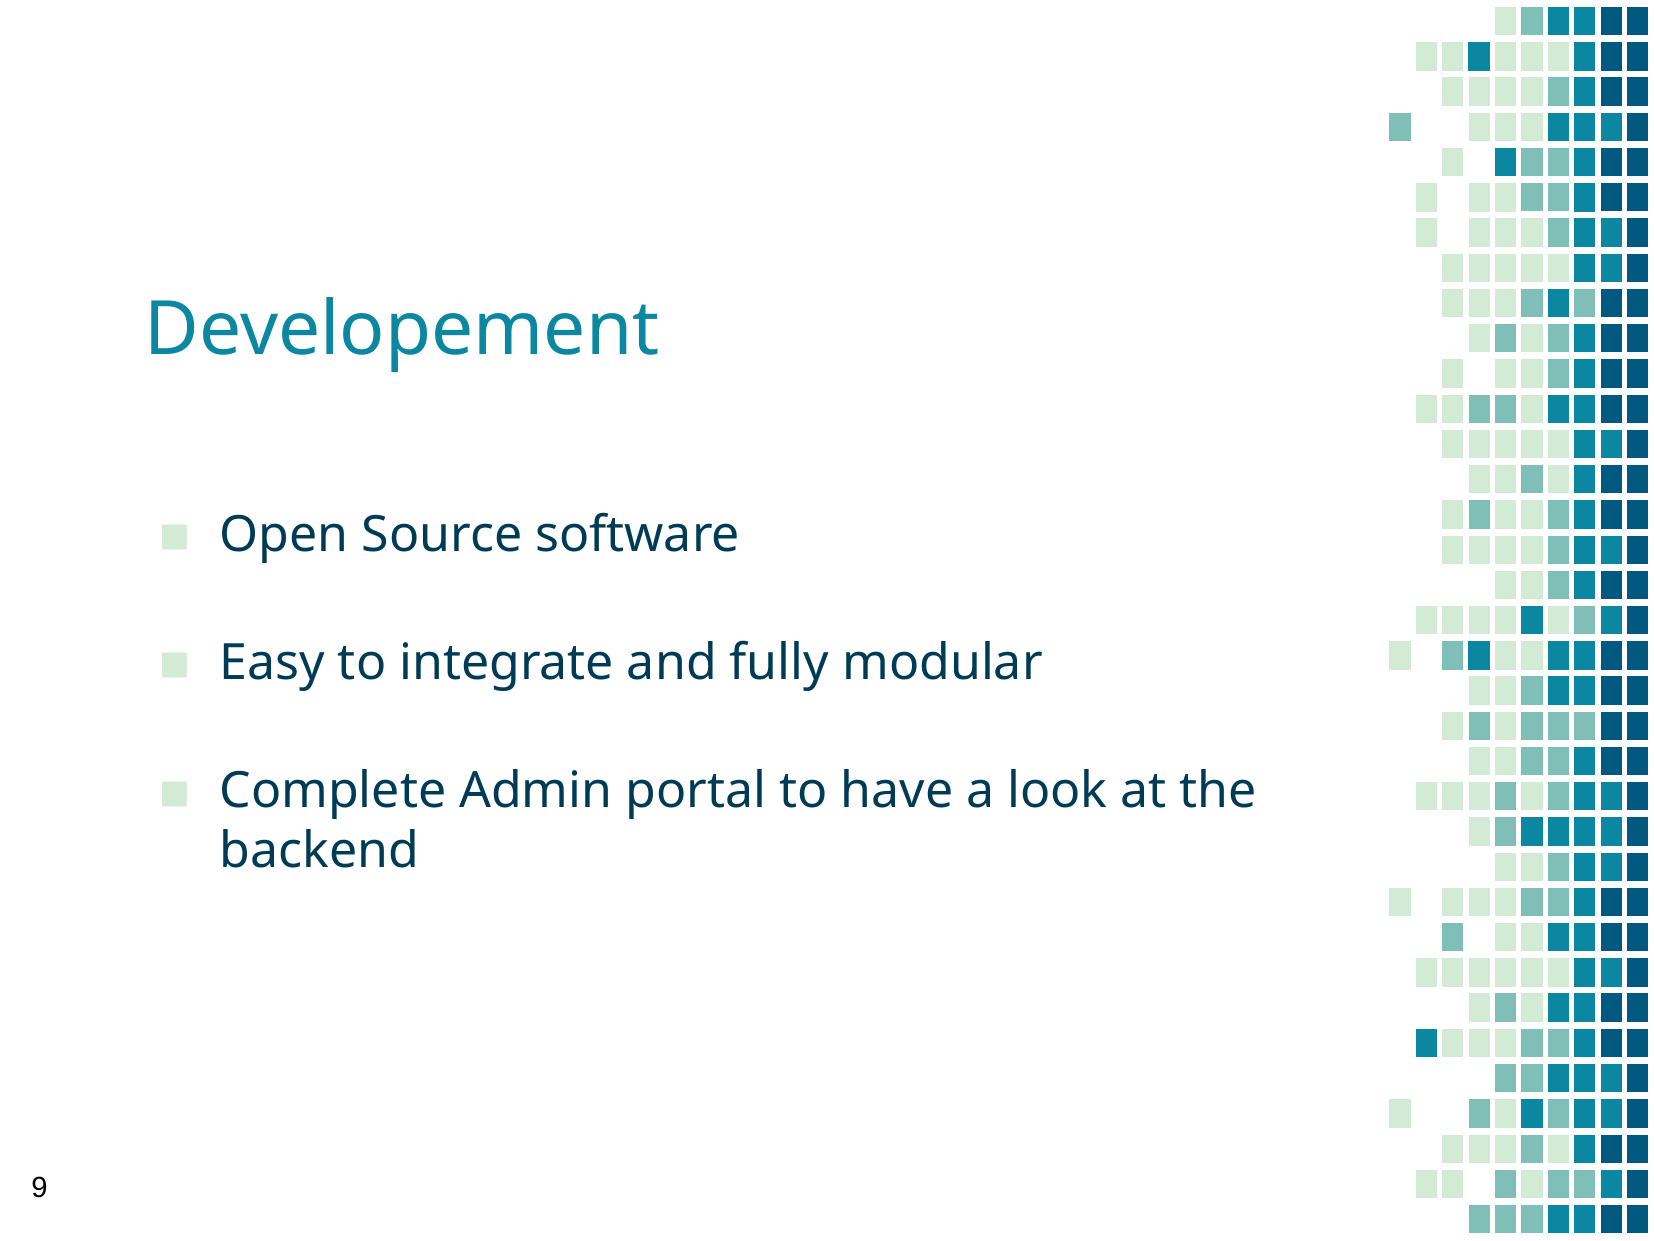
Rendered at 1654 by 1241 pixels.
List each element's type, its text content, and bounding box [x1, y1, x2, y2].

list Open Source software Easy to integrate and fully modular Complete Admin portal to have a look at the backend [129, 417, 1353, 1137]
title Developement [129, 178, 1353, 385]
slide_number <number> [16, 1138, 116, 1233]
